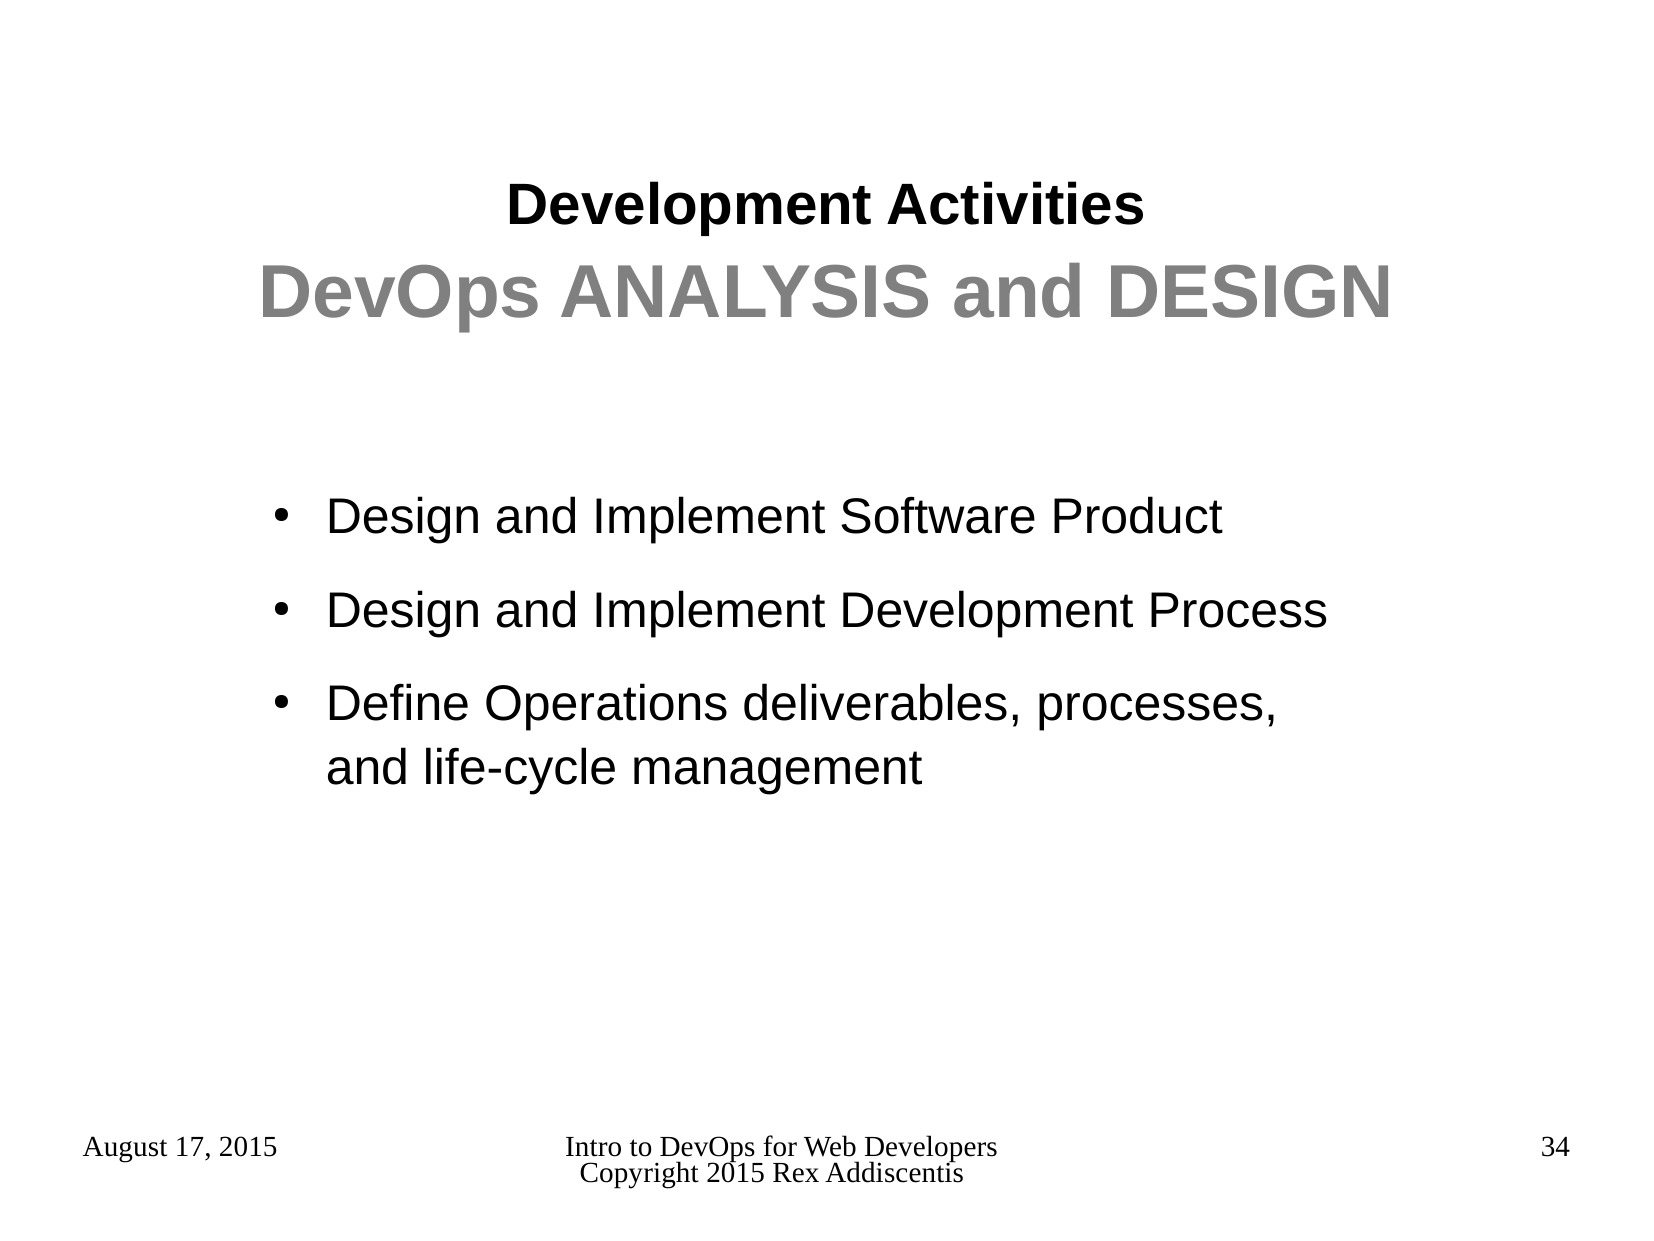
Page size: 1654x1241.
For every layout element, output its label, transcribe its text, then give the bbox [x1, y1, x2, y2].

list Development Activities DevOps ANALYSIS and DESIGN [82, 105, 1571, 391]
list Design and Implement Software Product Design and Implement Development Process Define Operations deliverables, processes, and life-cycle management [255, 480, 1342, 991]
